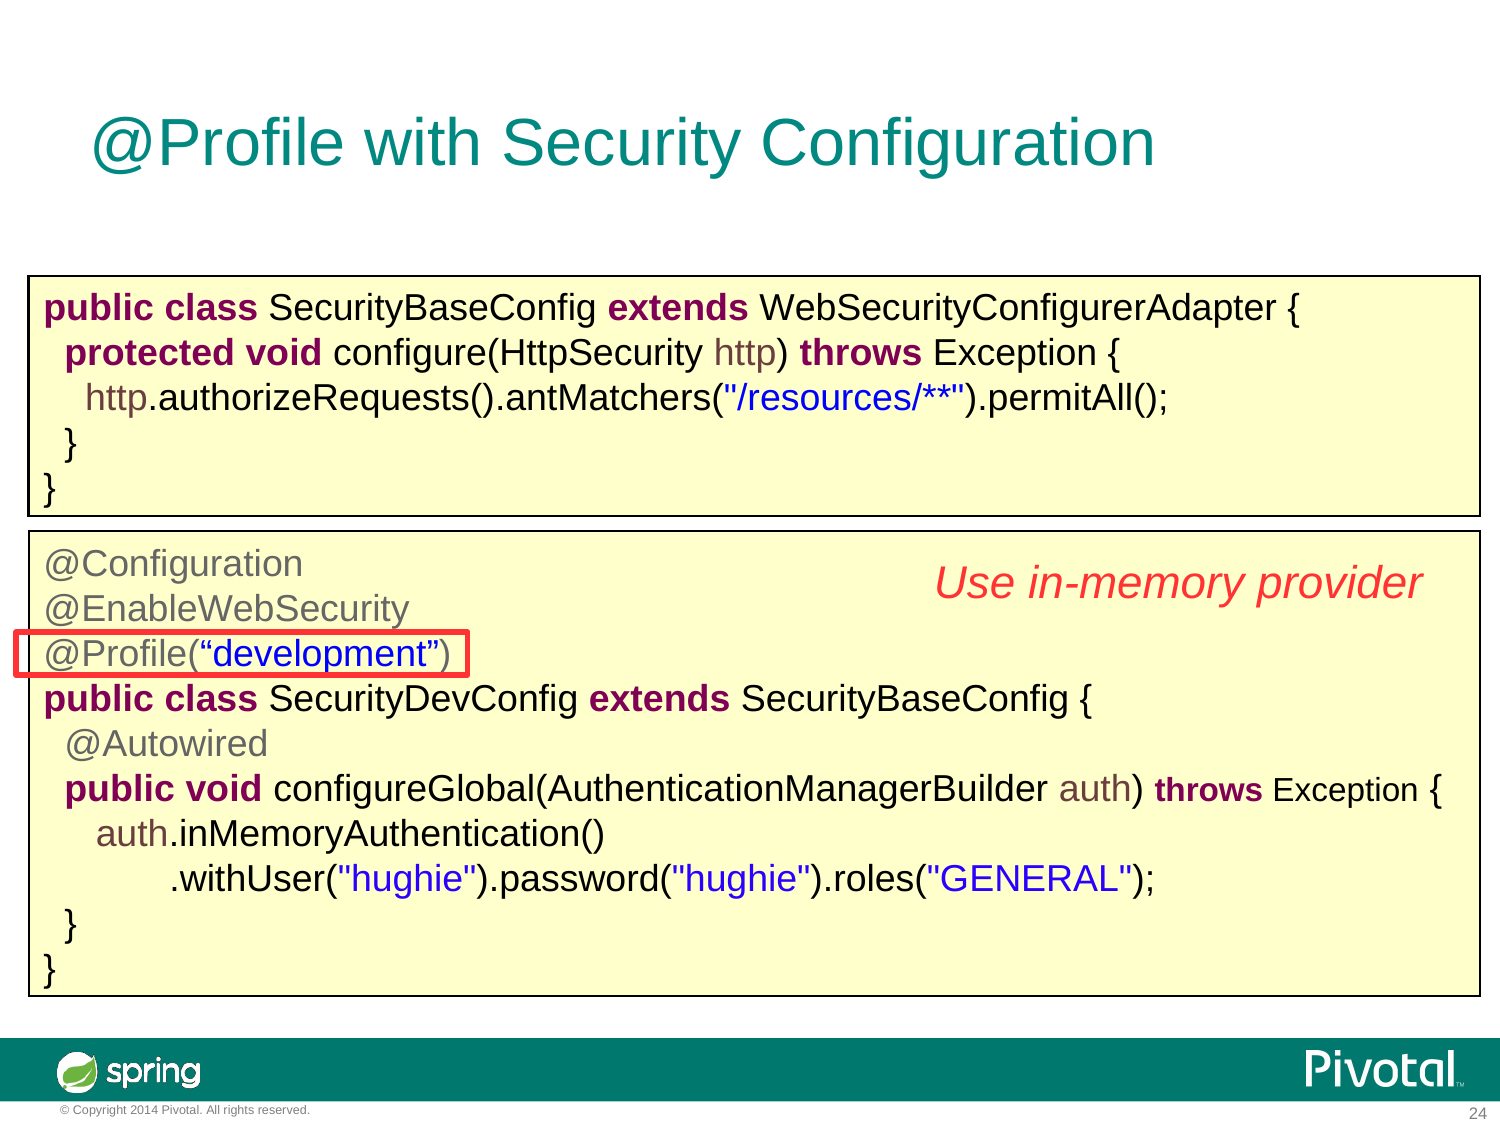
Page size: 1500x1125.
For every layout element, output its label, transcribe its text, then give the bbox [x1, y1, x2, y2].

text_box public class SecurityBaseConfig extends WebSecurityConfigurerAdapter { protected void configure(HttpSecurity http) throws Exception { http.authorizeRequests().antMatchers("/resources/**").permitAll(); } } [28, 275, 1480, 517]
text_box @Configuration @EnableWebSecurity @Profile(“development”) public class SecurityDevConfig extends SecurityBaseConfig { @Autowired public void configureGlobal(AuthenticationManagerBuilder auth) throws Exception { auth.inMemoryAuthentication() .withUser("hughie").password("hughie").roles("GENERAL"); } } [28, 635, 465, 672]
picture [32, 1041, 210, 1103]
title @Profile with Security Configuration [75, 45, 1426, 233]
text_box @Configuration @EnableWebSecurity @Profile(“development”) public class SecurityDevConfig extends SecurityBaseConfig { @Autowired public void configureGlobal(AuthenticationManagerBuilder auth) throws Exception { auth.inMemoryAuthentication() .withUser("hughie").password("hughie").roles("GENERAL"); } } [28, 530, 1480, 997]
text_box Use in-memory provider [919, 545, 1438, 616]
picture [1306, 1050, 1464, 1087]
